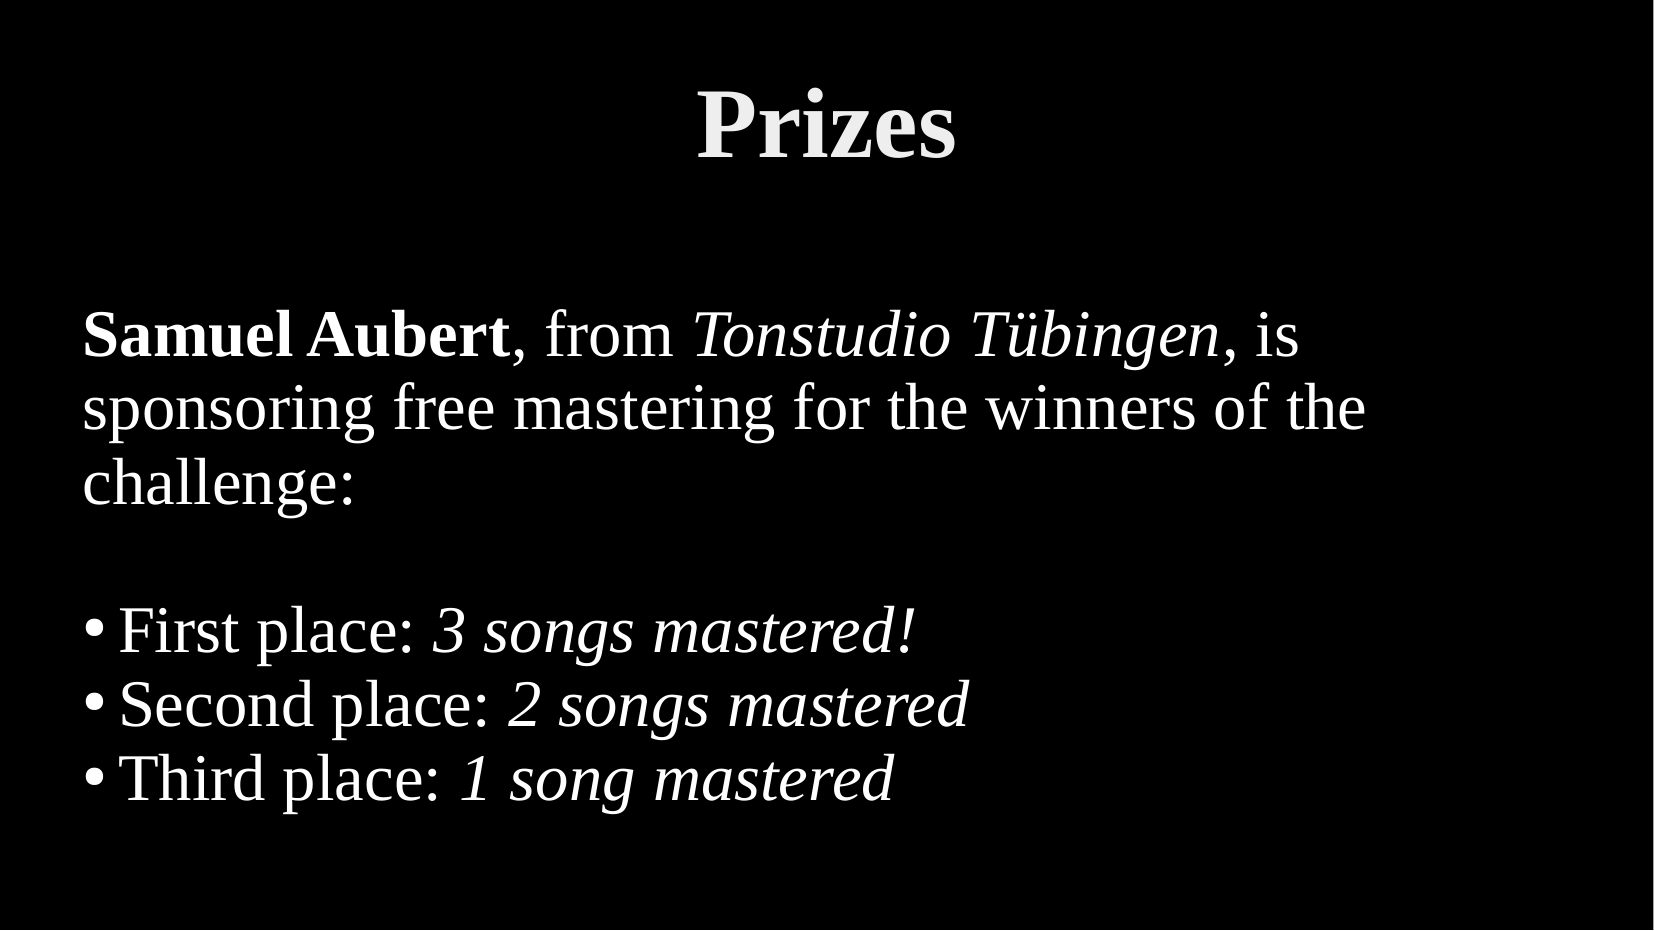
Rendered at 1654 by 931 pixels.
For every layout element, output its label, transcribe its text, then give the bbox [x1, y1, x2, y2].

subtitle Samuel Aubert, from Tonstudio Tübingen, is sponsoring free mastering for the winners of the challenge: First place: 3 songs mastered! Second place: 2 songs mastered Third place: 1 song mastered [82, 296, 1571, 815]
title Prizes [82, 35, 1571, 213]
